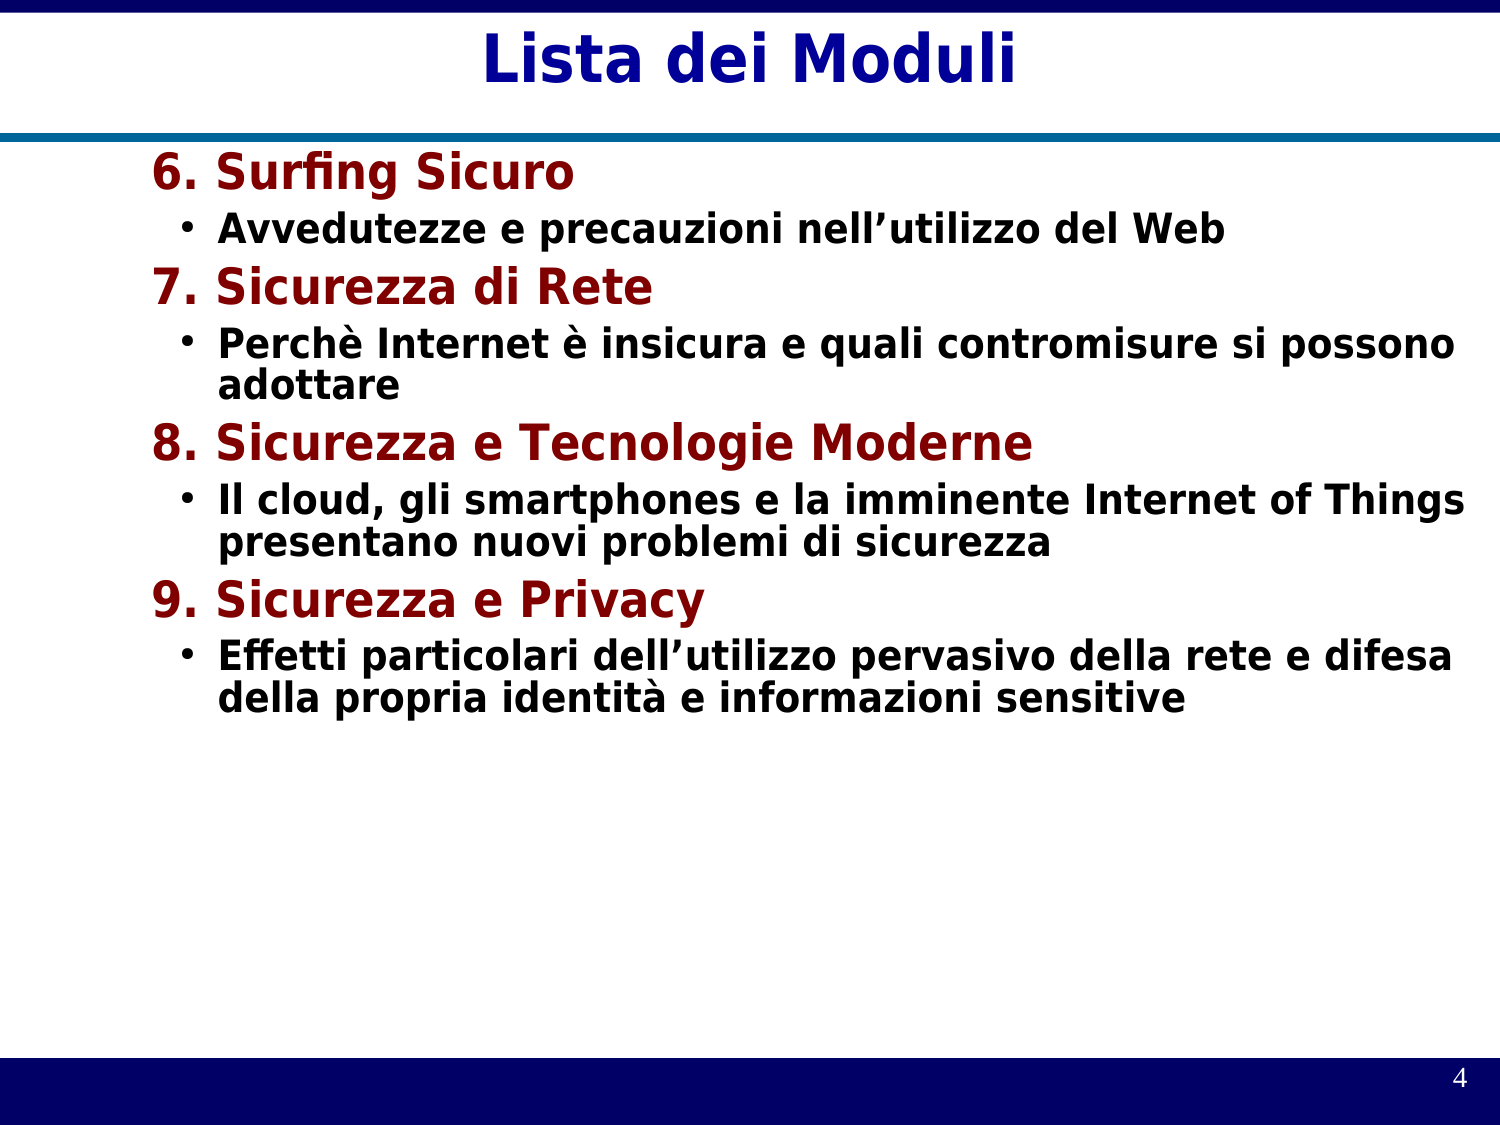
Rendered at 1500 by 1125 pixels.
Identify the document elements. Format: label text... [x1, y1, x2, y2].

list 6. Surfing Sicuro Avvedutezze e precauzioni nell’utilizzo del Web 7. Sicurezza di Rete Perchè Internet è insicura e quali contromisure si possono adottare 8. Sicurezza e Tecnologie Moderne Il cloud, gli smartphones e la imminente Internet of Things presentano nuovi problemi di sicurezza 9. Sicurezza e Privacy Effetti particolari dell’utilizzo pervasivo della rete e difesa della propria identità e informazioni sensitive [30, 149, 1471, 1021]
title Lista dei Moduli [30, 0, 1471, 126]
